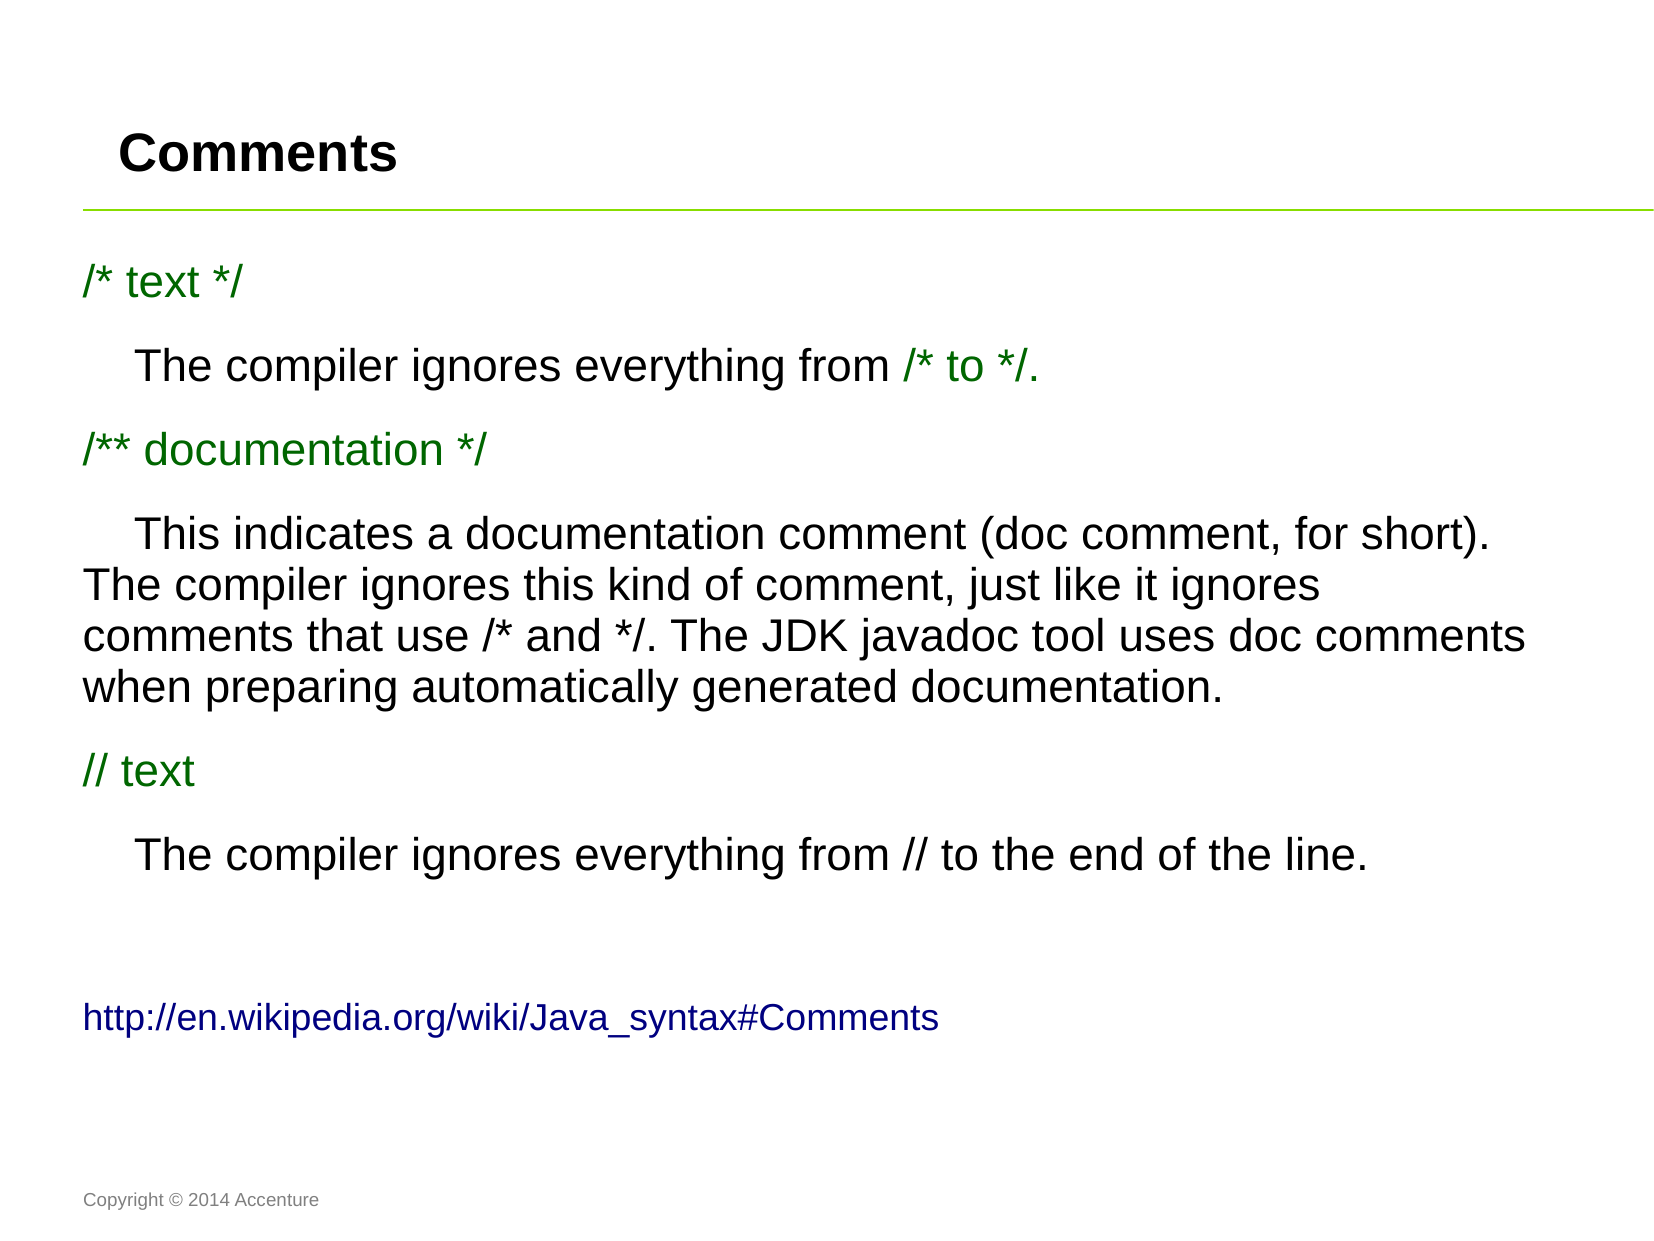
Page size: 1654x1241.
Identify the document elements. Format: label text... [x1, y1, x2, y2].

title Comments [82, 49, 1571, 257]
list /* text */ The compiler ignores everything from /* to */. /** documentation */ This indicates a documentation comment (doc comment, for short). The compiler ignores this kind of comment, just like it ignores comments that use /* and */. The JDK javadoc tool uses doc comments when preparing automatically generated documentation. // text The compiler ignores everything from // to the end of the line. http://en.wikipedia.org/wiki/Java_syntax#Comments [82, 256, 1538, 1099]
